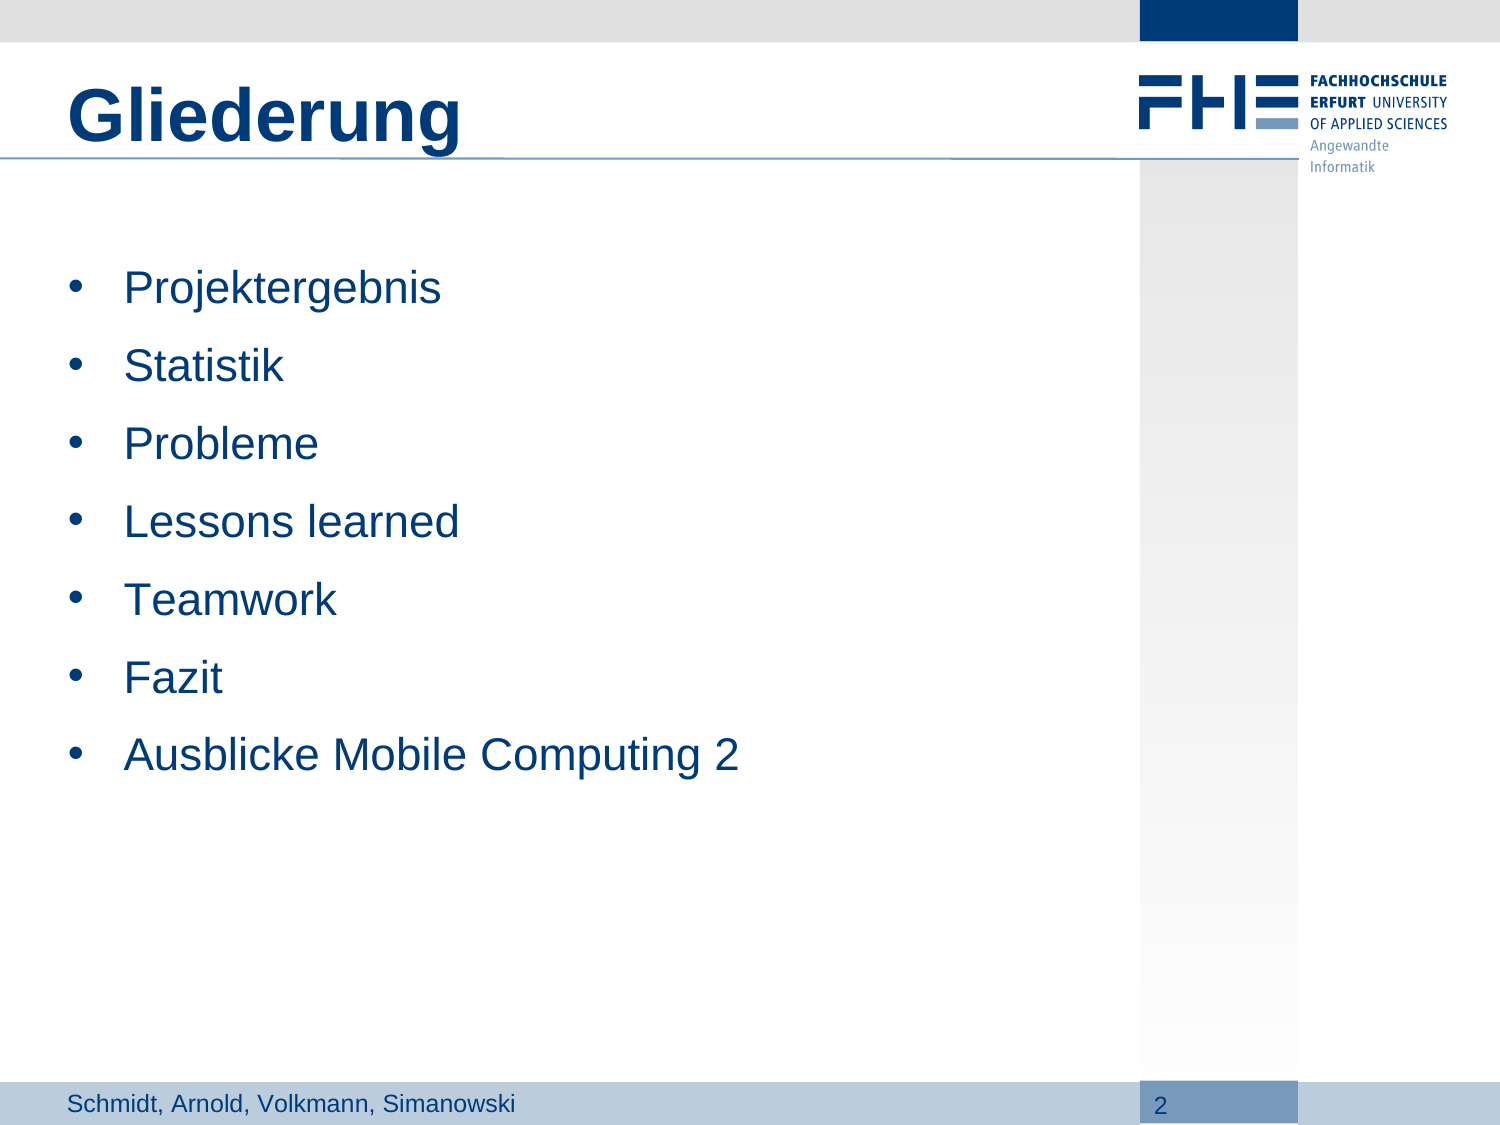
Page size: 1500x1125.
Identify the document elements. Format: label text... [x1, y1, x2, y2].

title Gliederung [53, 58, 1140, 142]
list Projektergebnis Statistik Probleme Lessons learned Teamwork Fazit Ausblicke Mobile Computing 2 [53, 172, 1500, 1083]
picture [1139, 75, 1447, 172]
